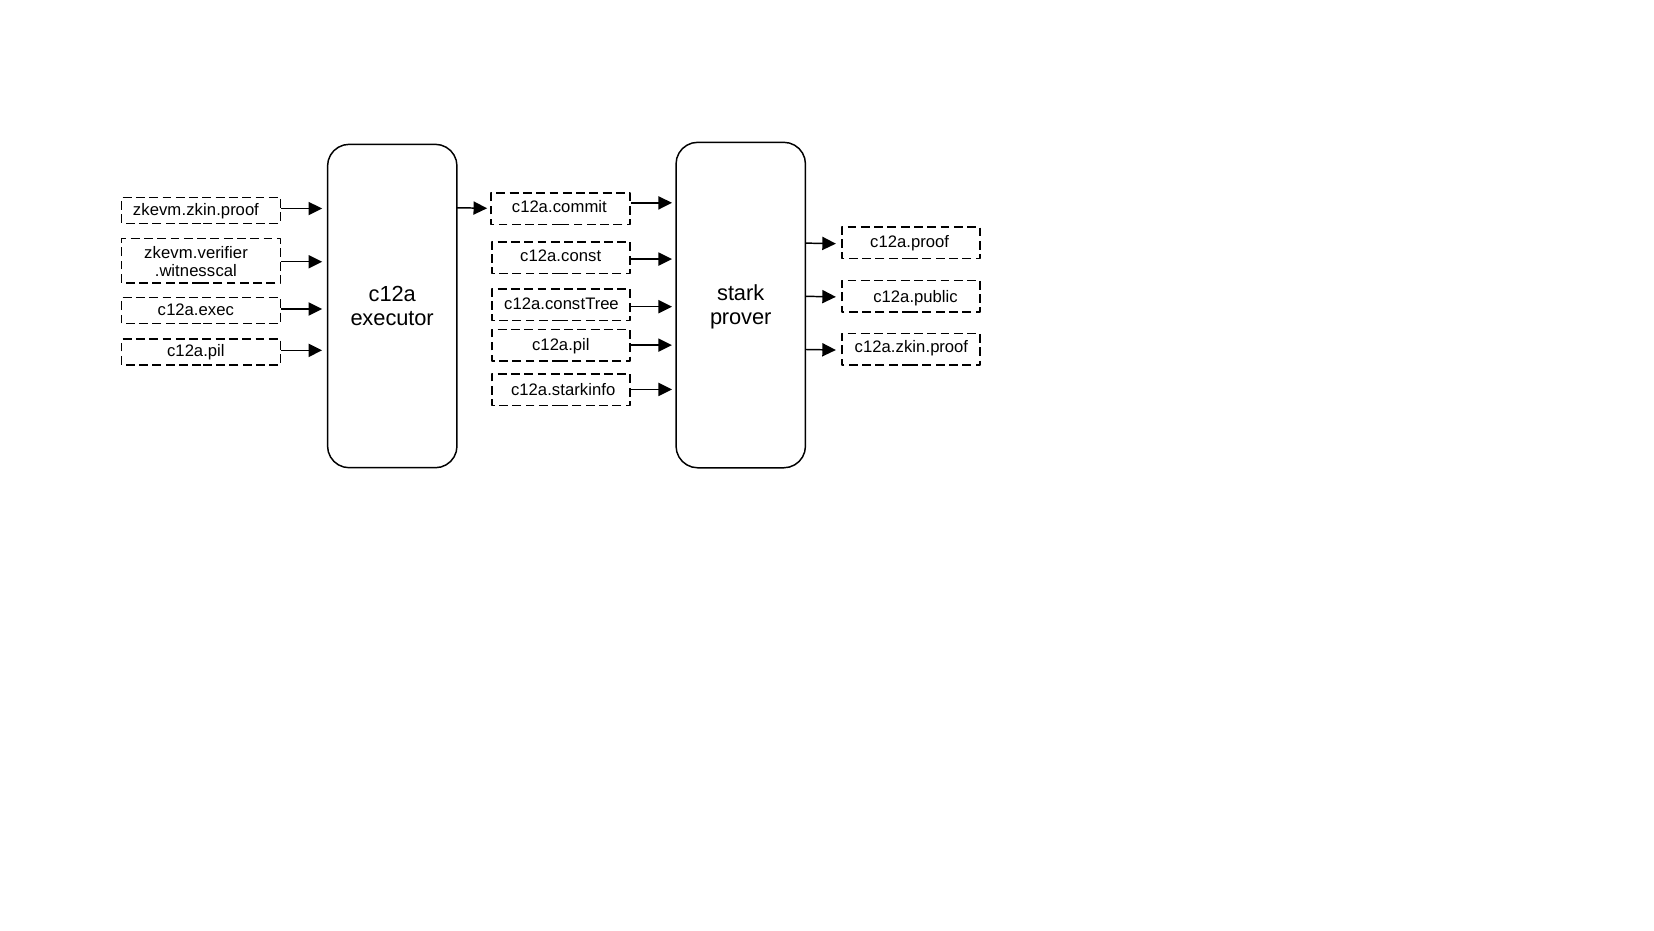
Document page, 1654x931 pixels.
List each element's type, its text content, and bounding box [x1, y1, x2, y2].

text_box c12a.proof [845, 215, 975, 268]
text_box c12a.starkinfo [488, 363, 639, 416]
text_box zkevm.verifier .witnesscal [107, 235, 285, 283]
text_box c12a.const [497, 234, 625, 282]
text_box stark prover [676, 142, 806, 468]
text_box c12a.pil [107, 324, 285, 378]
text_box c12a executor [327, 144, 457, 468]
text_box c12a.constTree [468, 277, 655, 331]
text_box c12a.commit [457, 180, 662, 234]
text_box c12a.zkin.proof [823, 320, 1000, 373]
text_box c12a.pil [496, 318, 626, 363]
text_box c12a.exec [107, 283, 285, 324]
text_box zkevm.zkin.proof [107, 183, 285, 235]
text_box c12a.public [850, 269, 981, 320]
